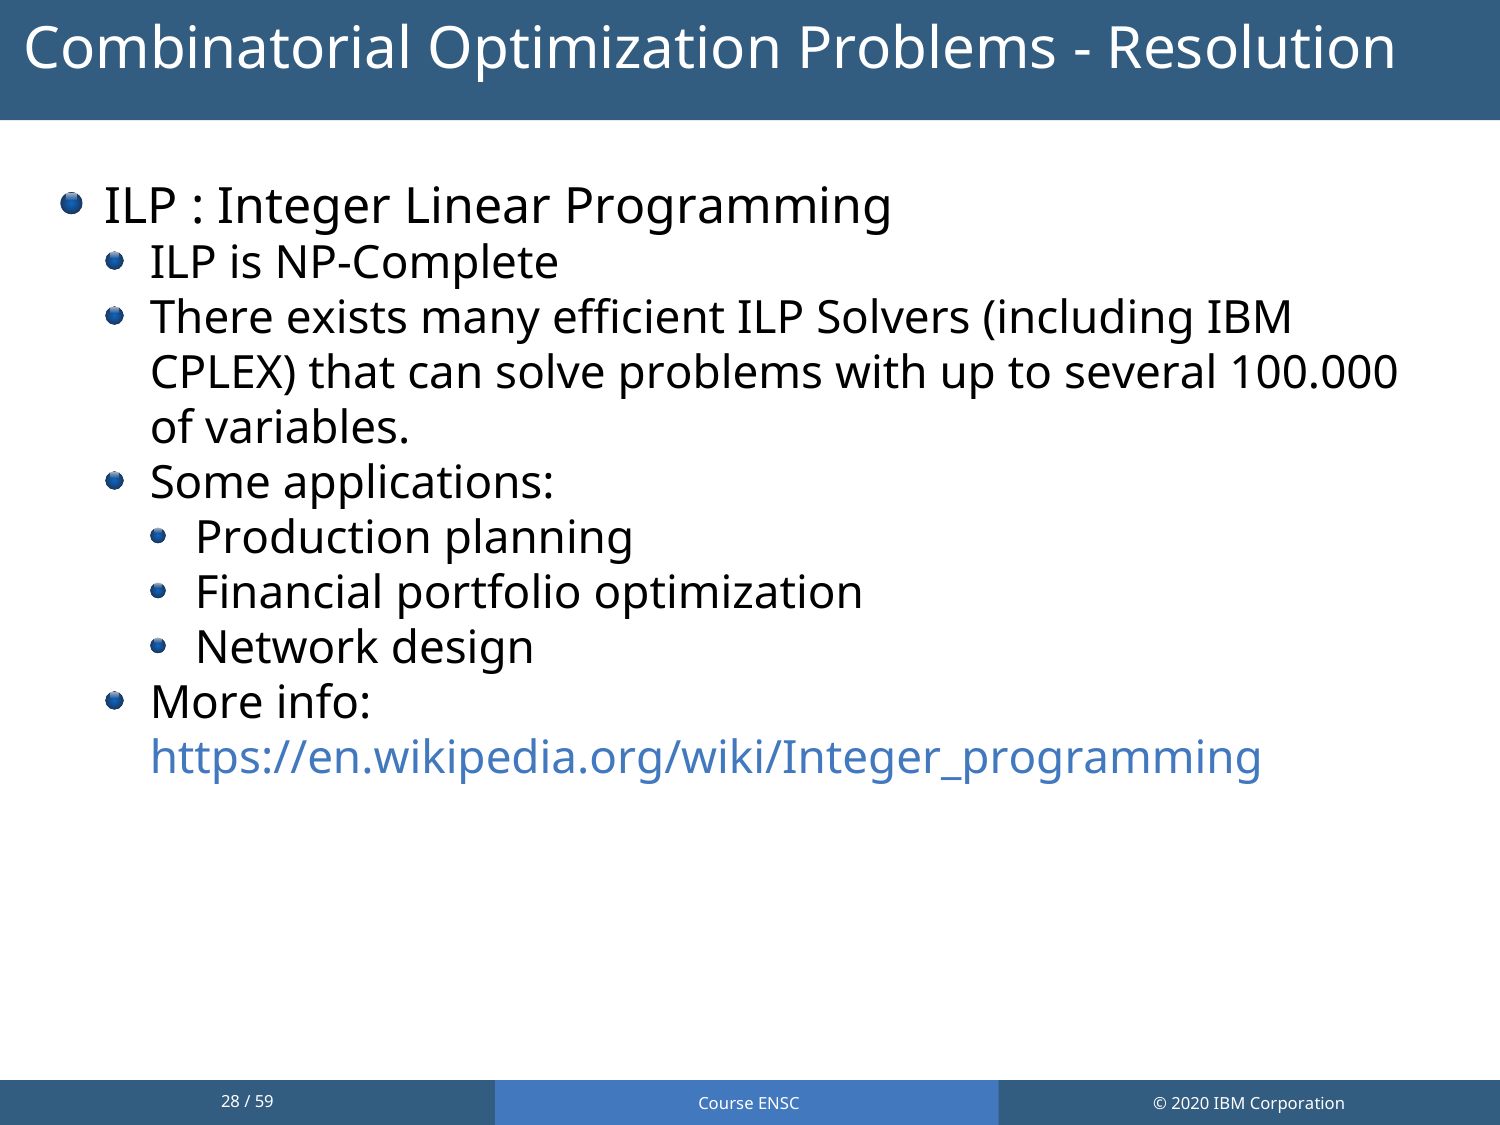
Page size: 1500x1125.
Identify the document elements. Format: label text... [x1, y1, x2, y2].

list ILP : Integer Linear Programming ILP is NP-Complete There exists many efficient ILP Solvers (including IBM CPLEX) that can solve problems with up to several 100.000 of variables. Some applications: Production planning Financial portfolio optimization Network design More info: https://en.wikipedia.org/wiki/Integer_programming [45, 165, 1441, 1036]
title Combinatorial Optimization Problems - Resolution [0, 0, 1500, 121]
